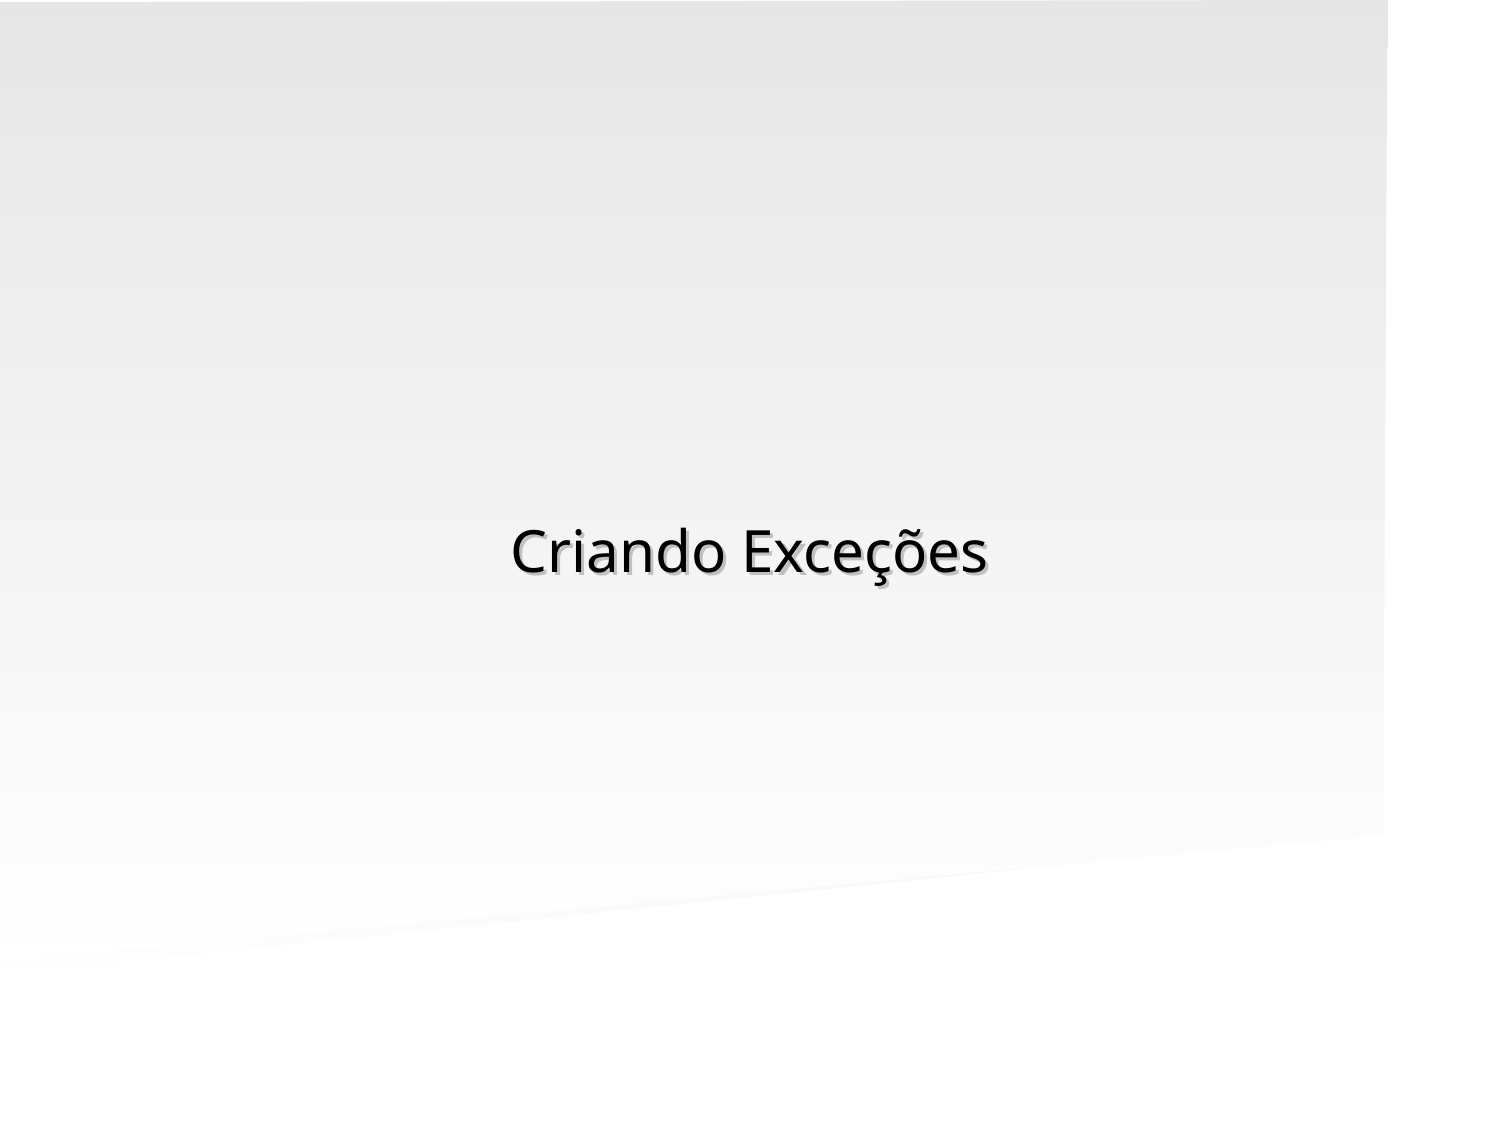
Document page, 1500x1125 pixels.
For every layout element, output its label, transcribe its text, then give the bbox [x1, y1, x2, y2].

title Criando Exceções [112, 506, 1388, 592]
